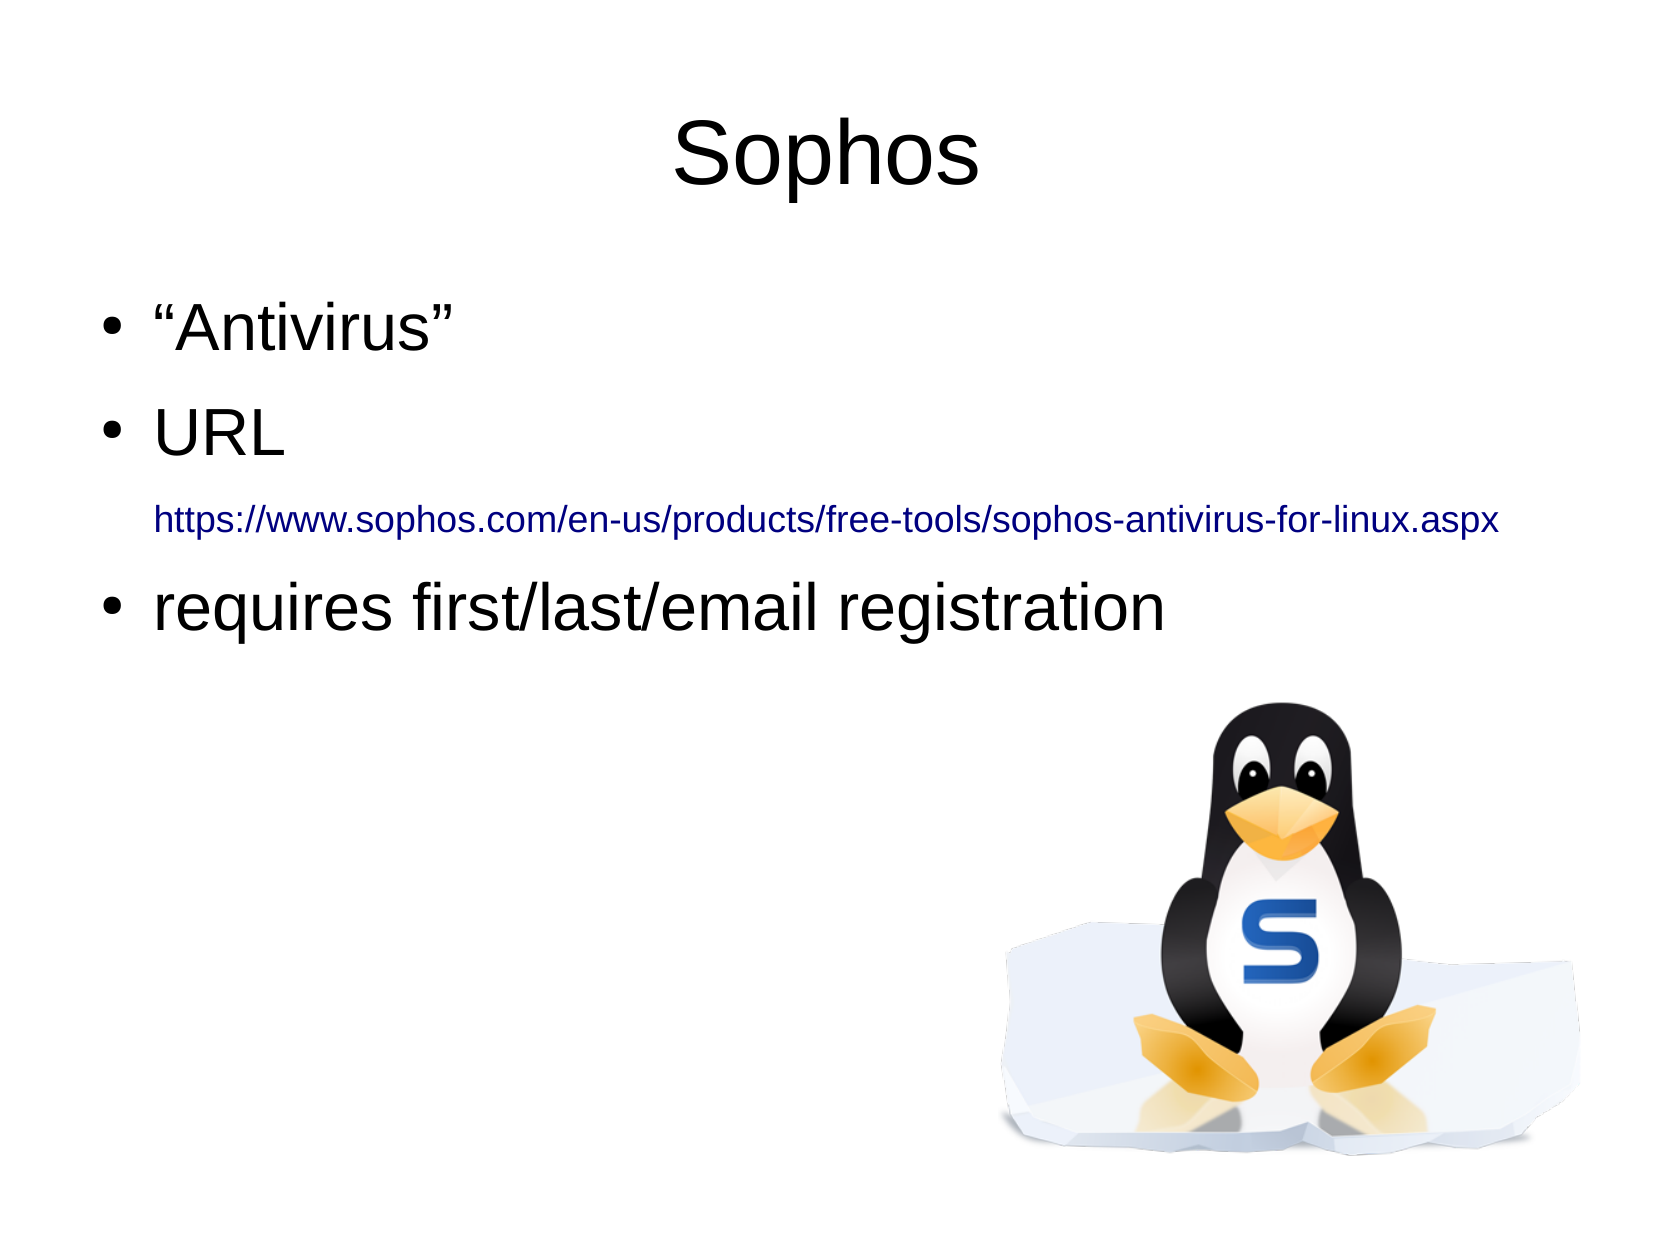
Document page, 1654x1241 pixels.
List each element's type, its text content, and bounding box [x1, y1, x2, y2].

list “Antivirus” URL https://www.sophos.com/en-us/products/free-tools/sophos-antivirus-for-linux.aspx requires first/last/email registration [82, 290, 1571, 1010]
picture [998, 699, 1581, 1182]
title Sophos [82, 49, 1571, 257]
